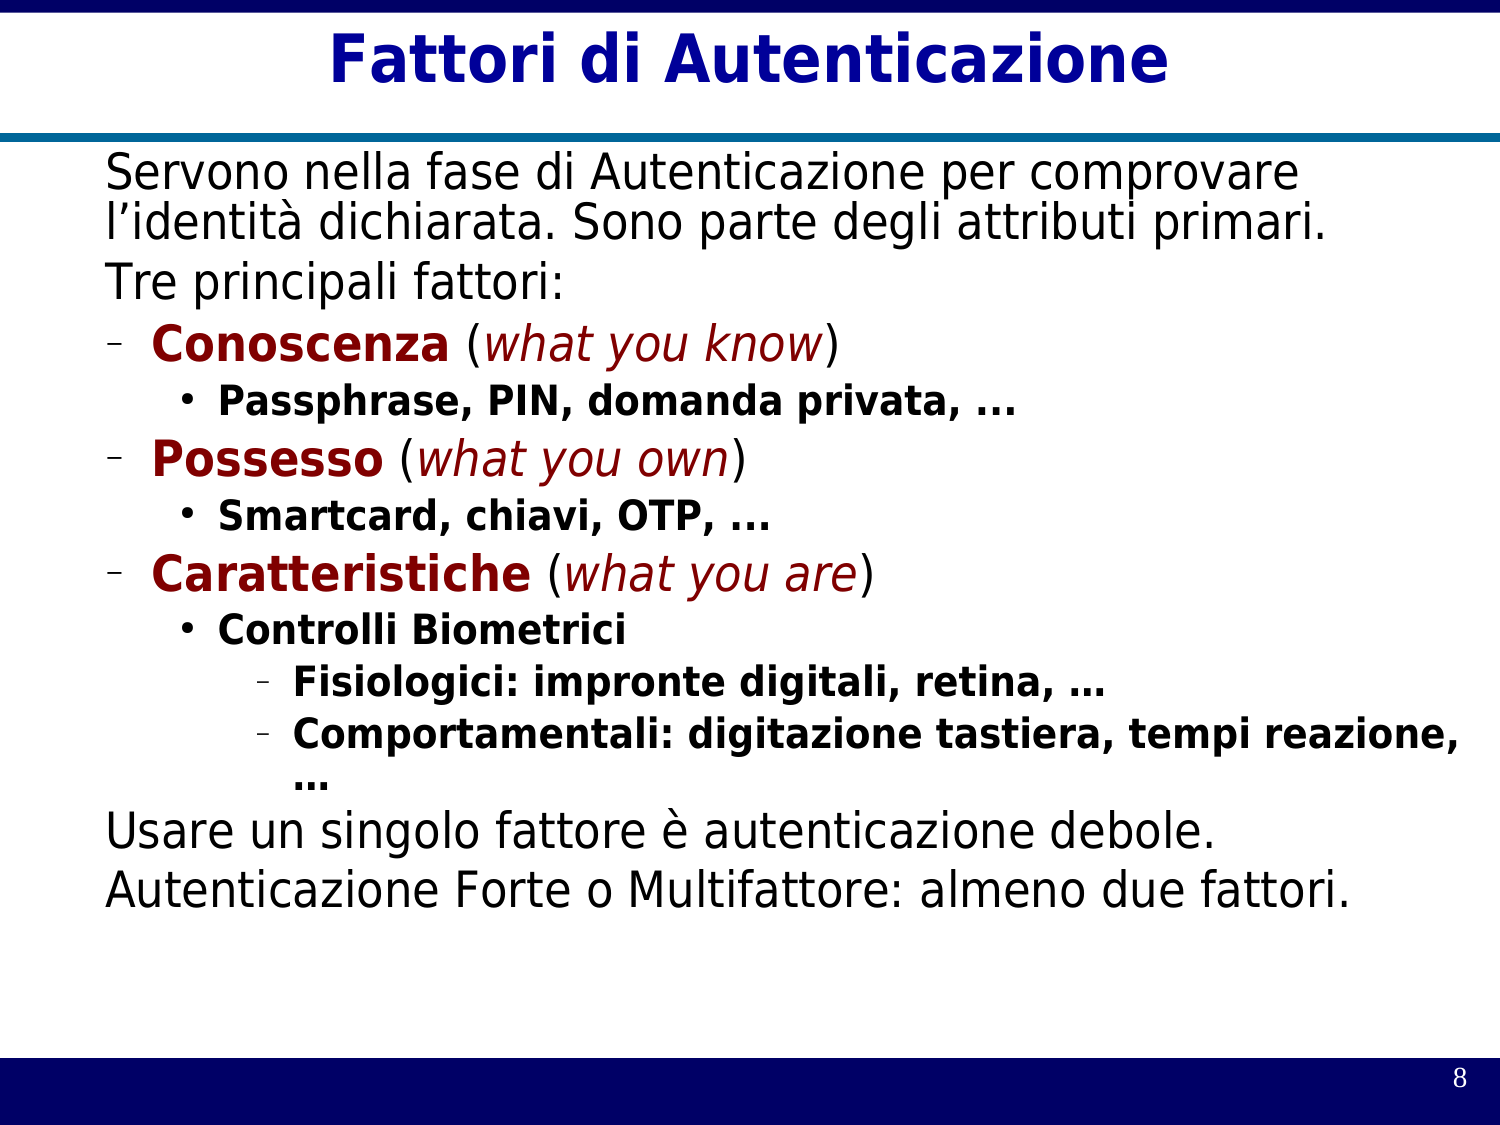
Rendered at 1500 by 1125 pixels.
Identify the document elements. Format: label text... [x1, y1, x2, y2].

title Fattori di Autenticazione [30, 0, 1471, 126]
list Servono nella fase di Autenticazione per comprovare l’identità dichiarata. Sono parte degli attributi primari. Tre principali fattori: Conoscenza (what you know) Passphrase, PIN, domanda privata, ... Possesso (what you own) Smartcard, chiavi, OTP, ... Caratteristiche (what you are) Controlli Biometrici Fisiologici: impronte digitali, retina, … Comportamentali: digitazione tastiera, tempi reazione, … Usare un singolo fattore è autenticazione debole. Autenticazione Forte o Multifattore: almeno due fattori. [30, 149, 1471, 1021]
